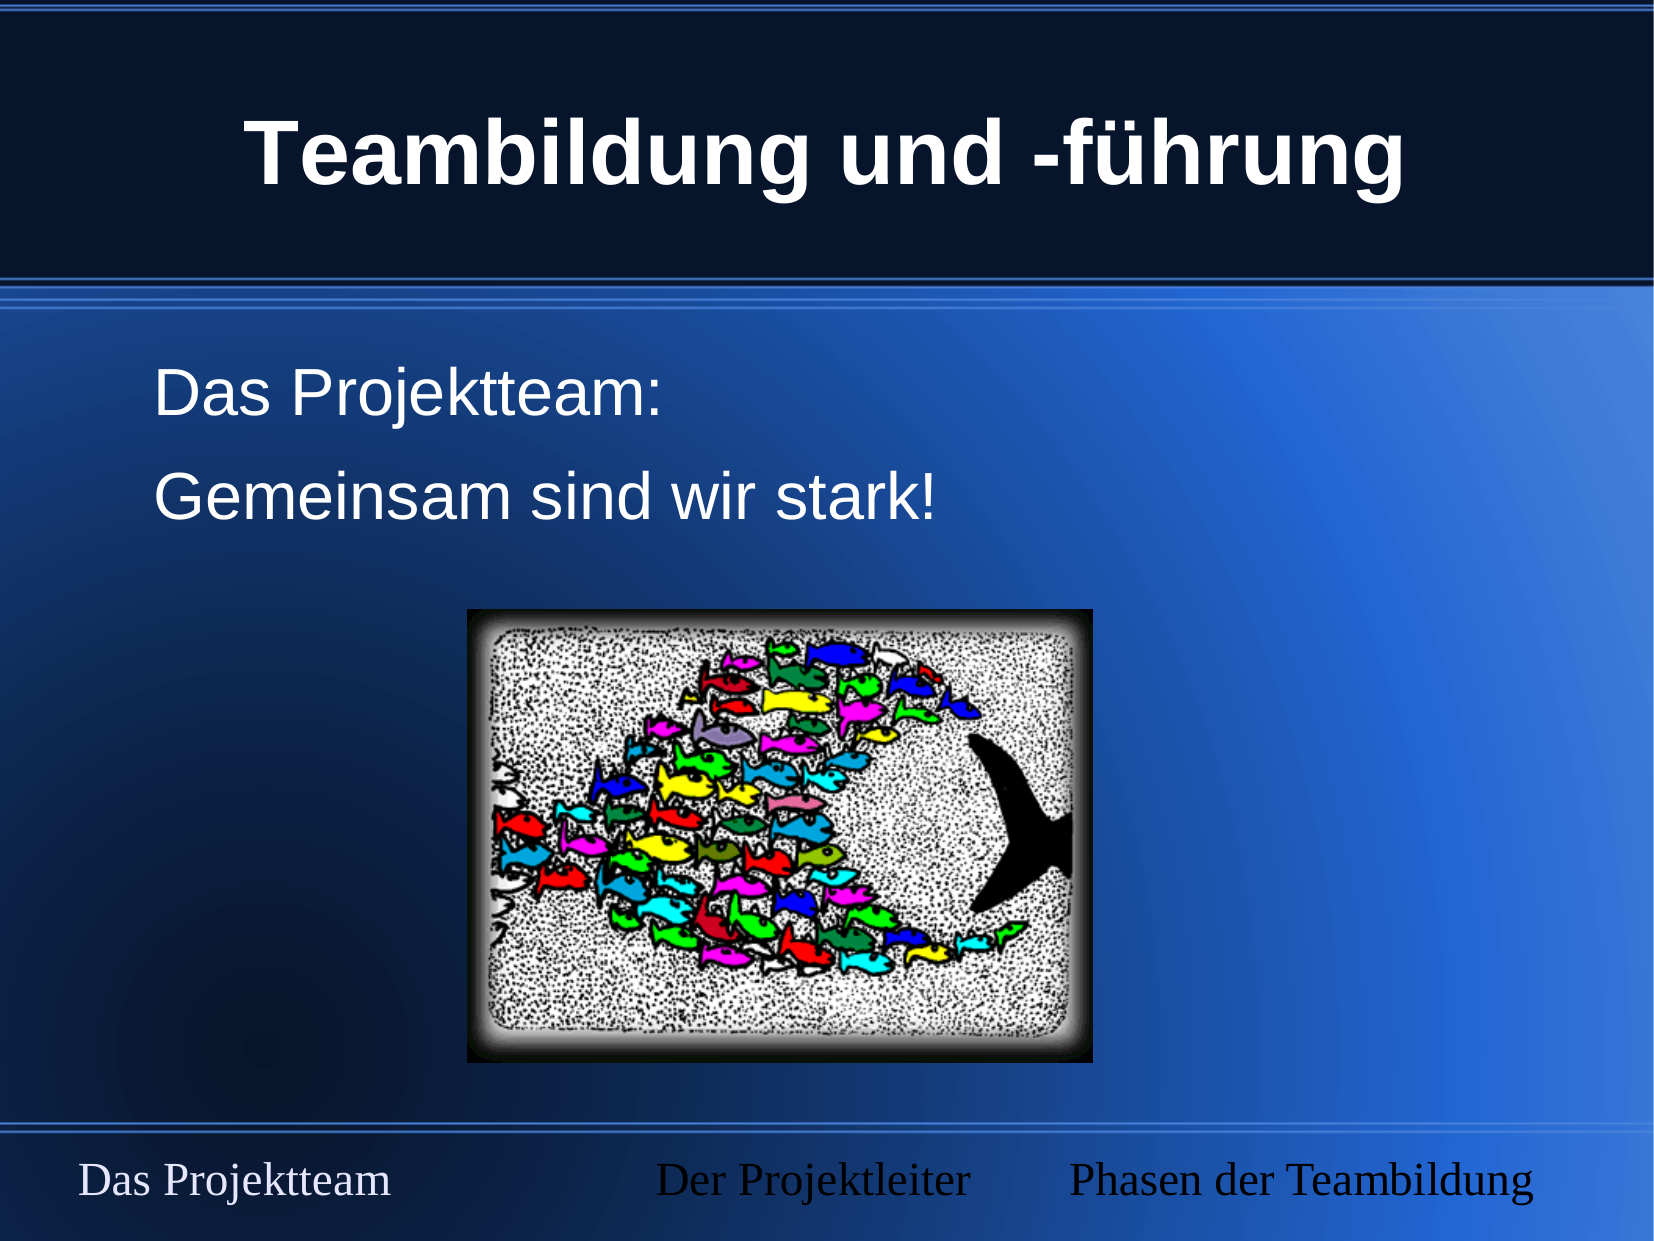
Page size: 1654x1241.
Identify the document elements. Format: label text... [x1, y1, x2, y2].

title Teambildung und -führung [82, 49, 1571, 257]
list Das Projektteam: Gemeinsam sind wir stark! [82, 355, 1571, 1034]
chart [77, 1151, 1565, 1224]
picture [0, 0, 1654, 1241]
